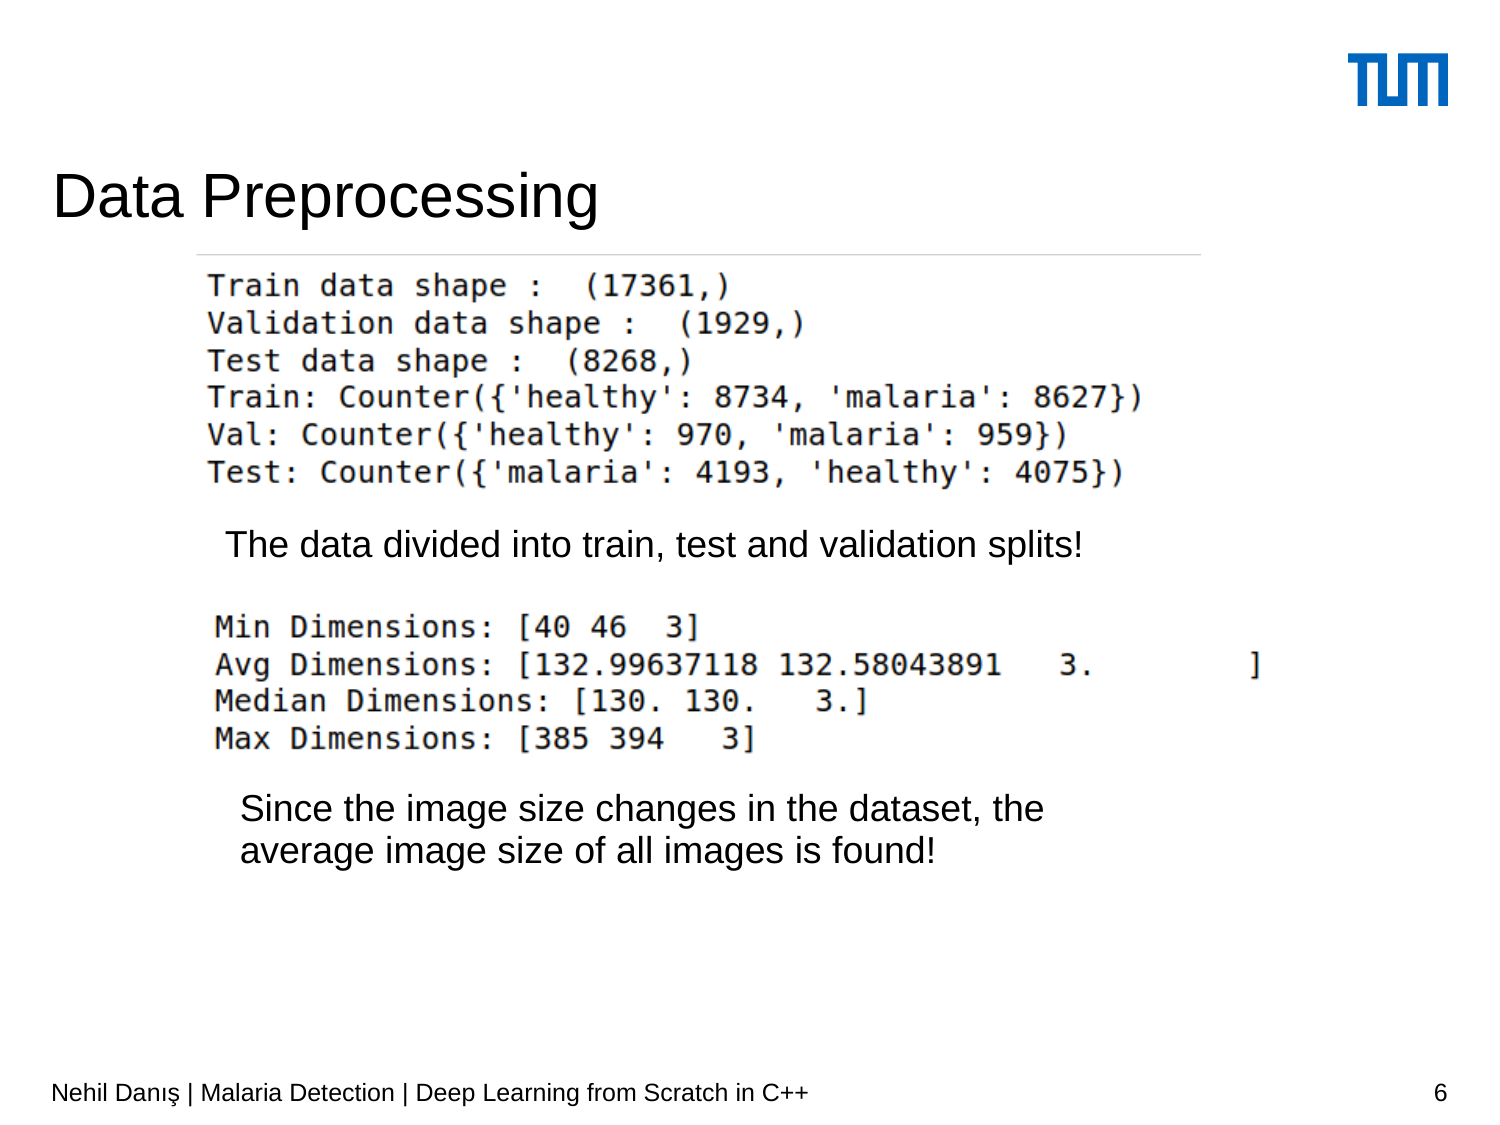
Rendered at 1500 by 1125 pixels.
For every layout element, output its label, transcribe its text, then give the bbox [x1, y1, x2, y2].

picture [195, 600, 1292, 766]
text_box Since the image size changes in the dataset, the average image size of all images is found! [225, 780, 1111, 879]
picture [176, 254, 1201, 516]
title Data Preprocessing [52, 163, 1449, 298]
text_box The data divided into train, test and validation splits! [210, 515, 1111, 586]
footer Nehil Danış | Malaria Detection | Deep Learning from Scratch in C++ [51, 1061, 1112, 1122]
list [52, 345, 1449, 1060]
slide_number <number> [1112, 1061, 1448, 1122]
text_box [105, 765, 676, 836]
